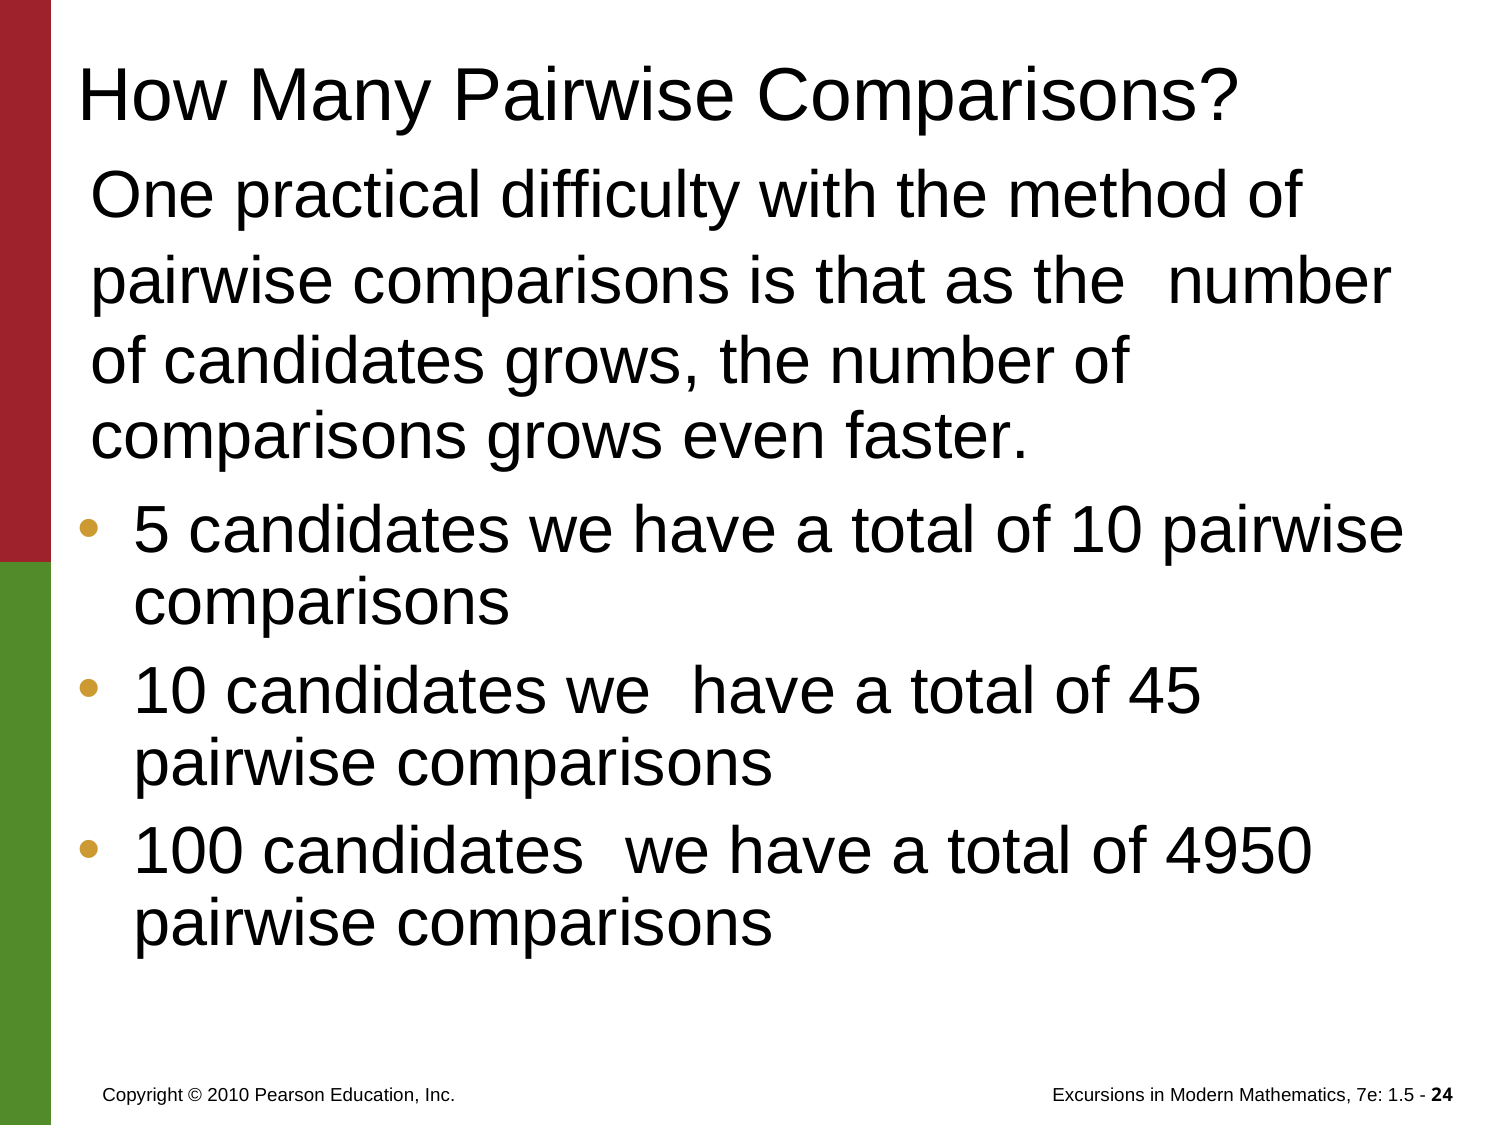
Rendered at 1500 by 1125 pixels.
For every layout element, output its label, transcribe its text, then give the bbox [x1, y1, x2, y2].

text_box How Many Pairwise Comparisons? [62, 37, 1413, 143]
list One practical difficulty with the method of pairwise comparisons is that as the number of candidates grows, the number of comparisons grows even faster. [74, 149, 1463, 488]
text_box 5 candidates we have a total of 10 pairwise comparisons 10 candidates we have a total of 45 pairwise comparisons 100 candidates we have a total of 4950 pairwise comparisons [62, 487, 1450, 963]
